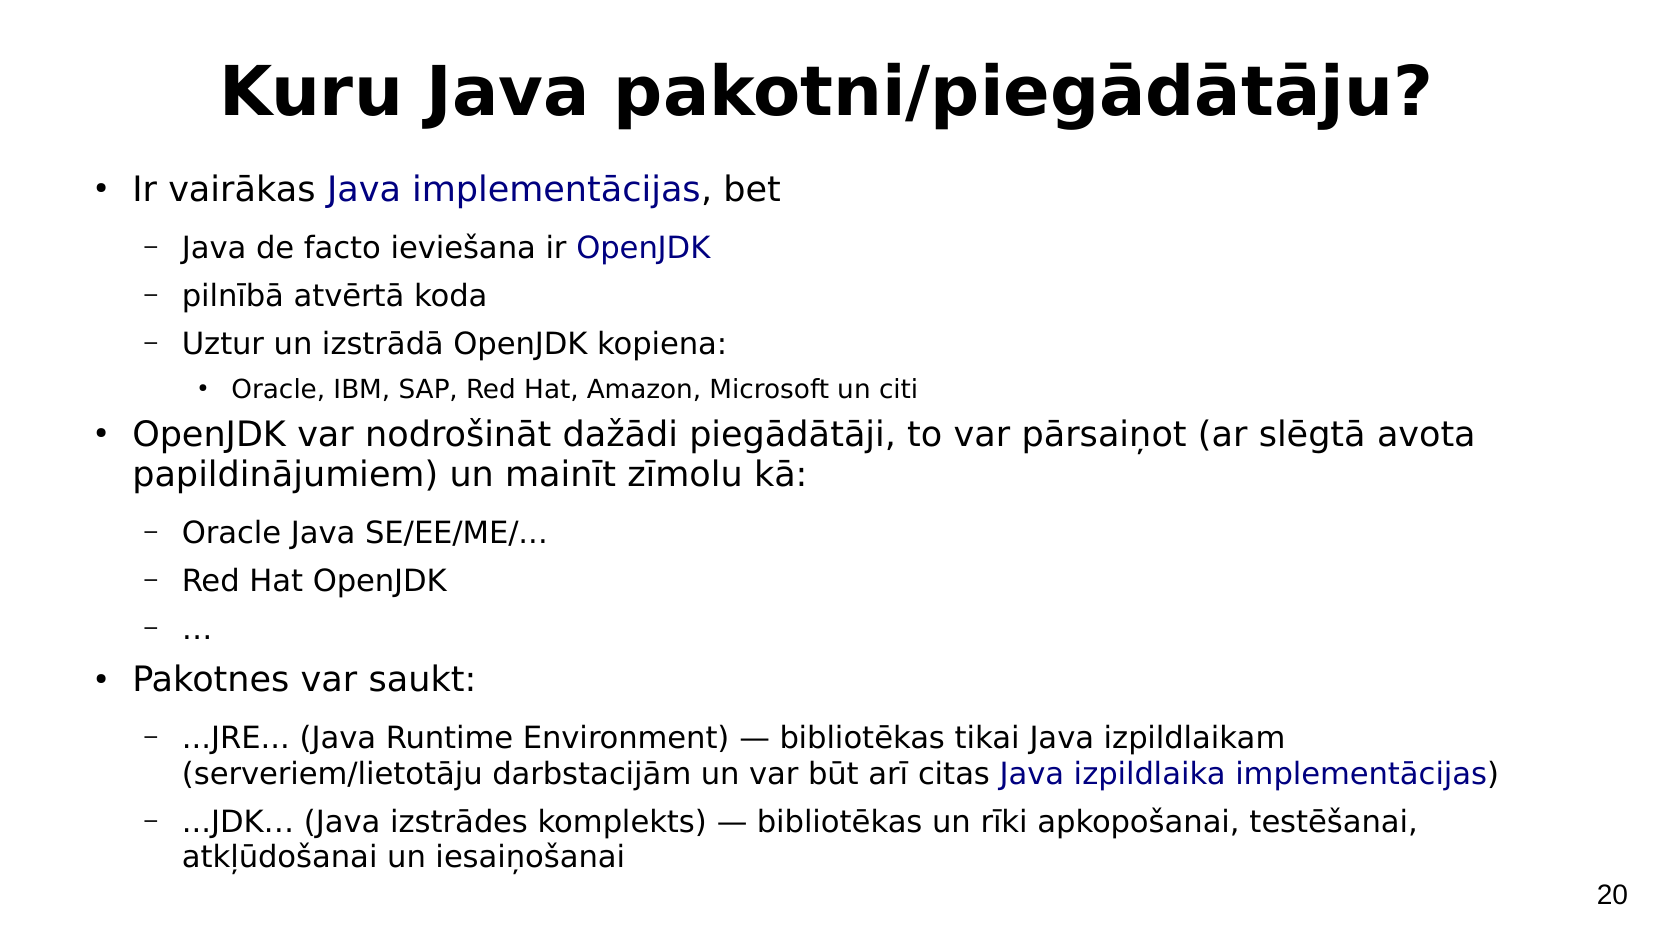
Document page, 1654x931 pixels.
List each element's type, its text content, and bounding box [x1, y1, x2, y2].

list Ir vairākas Java implementācijas, bet Java de facto ieviešana ir OpenJDK pilnībā atvērtā koda Uztur un izstrādā OpenJDK kopiena: Oracle, IBM, SAP, Red Hat, Amazon, Microsoft un citi OpenJDK var nodrošināt dažādi piegādātāji, to var pārsaiņot (ar slēgtā avota papildinājumiem) un mainīt zīmolu kā: Oracle Java SE/EE/ME/... Red Hat OpenJDK … Pakotnes var saukt: ...JRE... (Java Runtime Environment) — bibliotēkas tikai Java izpildlaikam (serveriem/lietotāju darbstacijām un var būt arī citas Java izpildlaika implementācijas) ...JDK… (Java izstrādes komplekts) — bibliotēkas un rīki apkopošanai, testēšanai, atkļūdošanai un iesaiņošanai [82, 168, 1538, 889]
title Kuru Java pakotni/piegādātāju? [82, 11, 1571, 172]
